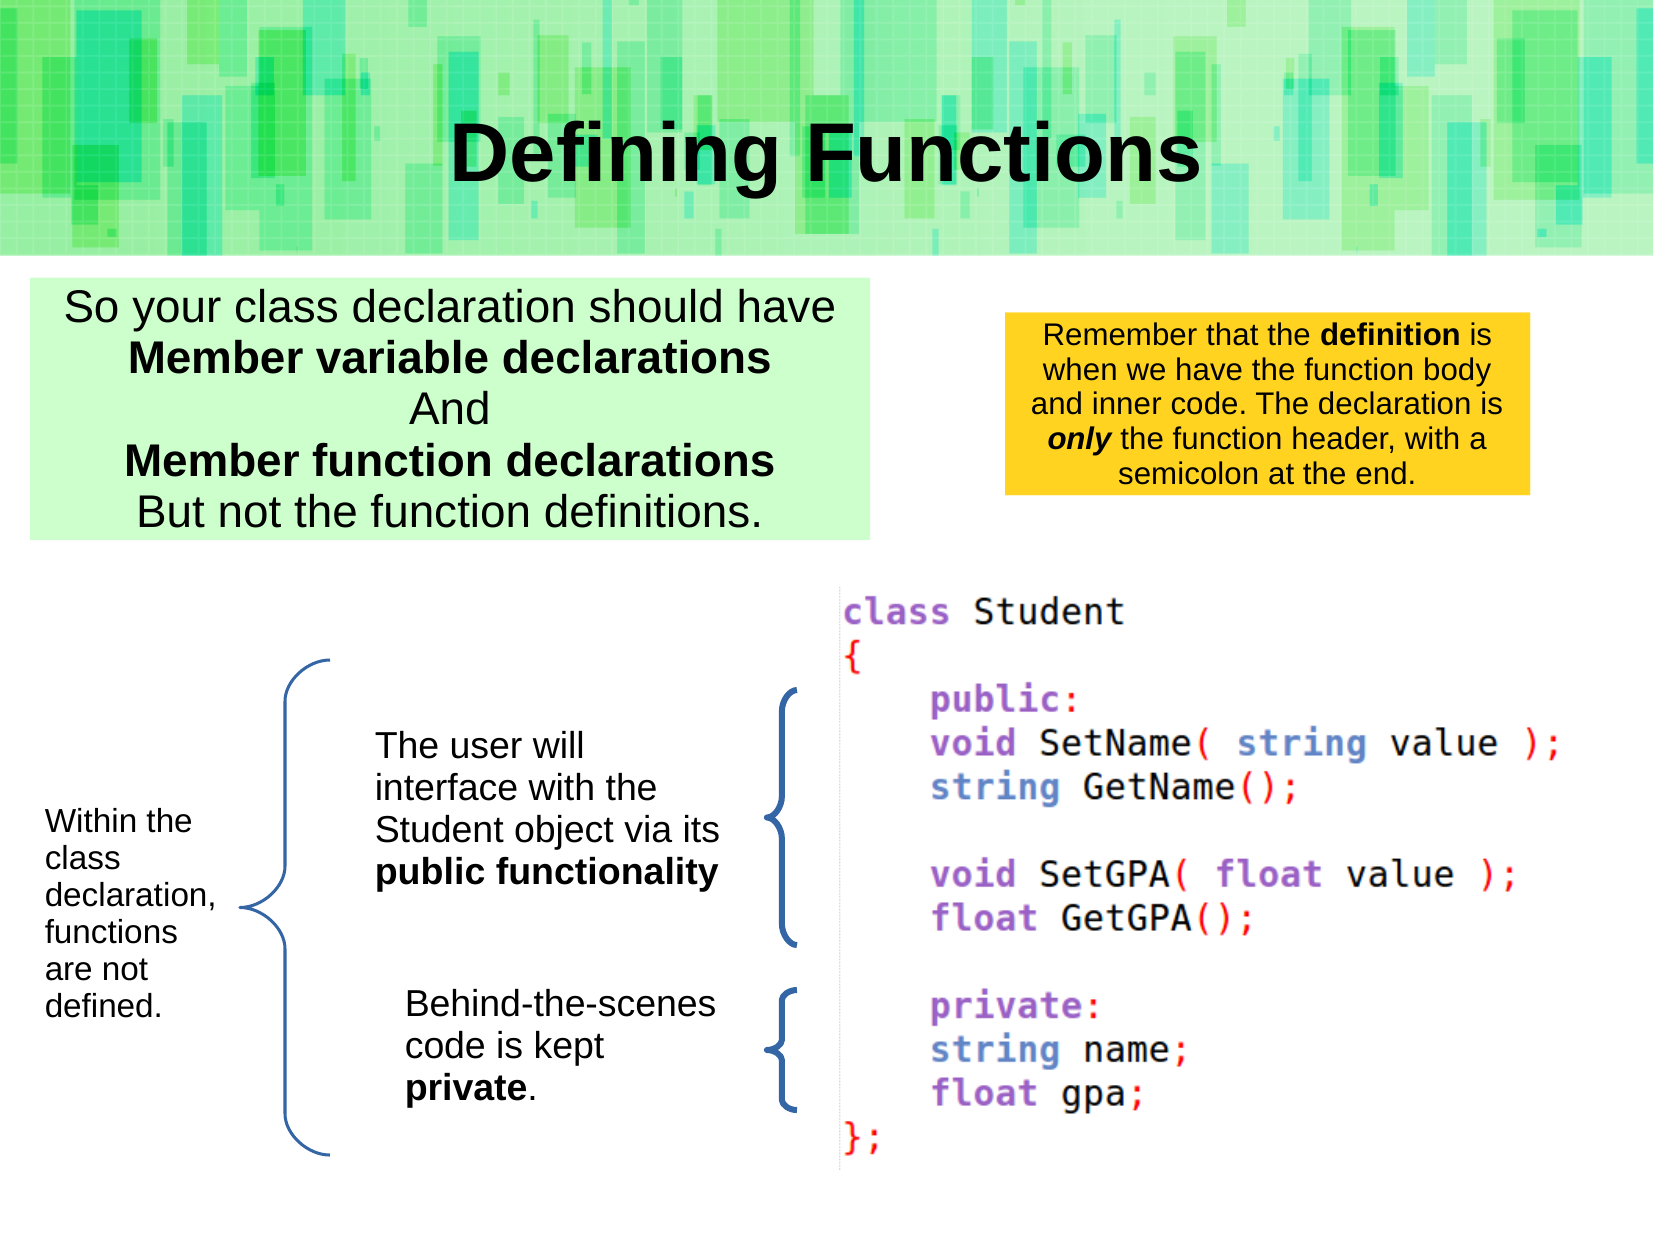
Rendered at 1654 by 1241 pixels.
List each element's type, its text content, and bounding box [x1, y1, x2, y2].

picture [0, 0, 1654, 1241]
text_box So your class declaration should have Member variable declarations And Member function declarations But not the function definitions. [30, 277, 871, 541]
text_box Remember that the definition is when we have the function body and inner code. The declaration is only the function header, with a semicolon at the end. [1005, 312, 1531, 496]
text_box The user will interface with the Student object via its public functionality [360, 717, 751, 901]
title Defining Functions [82, 49, 1571, 257]
text_box Behind-the-scenes code is kept private. [390, 975, 751, 1116]
text_box Within the class declaration, functions are not defined. [30, 795, 241, 1035]
